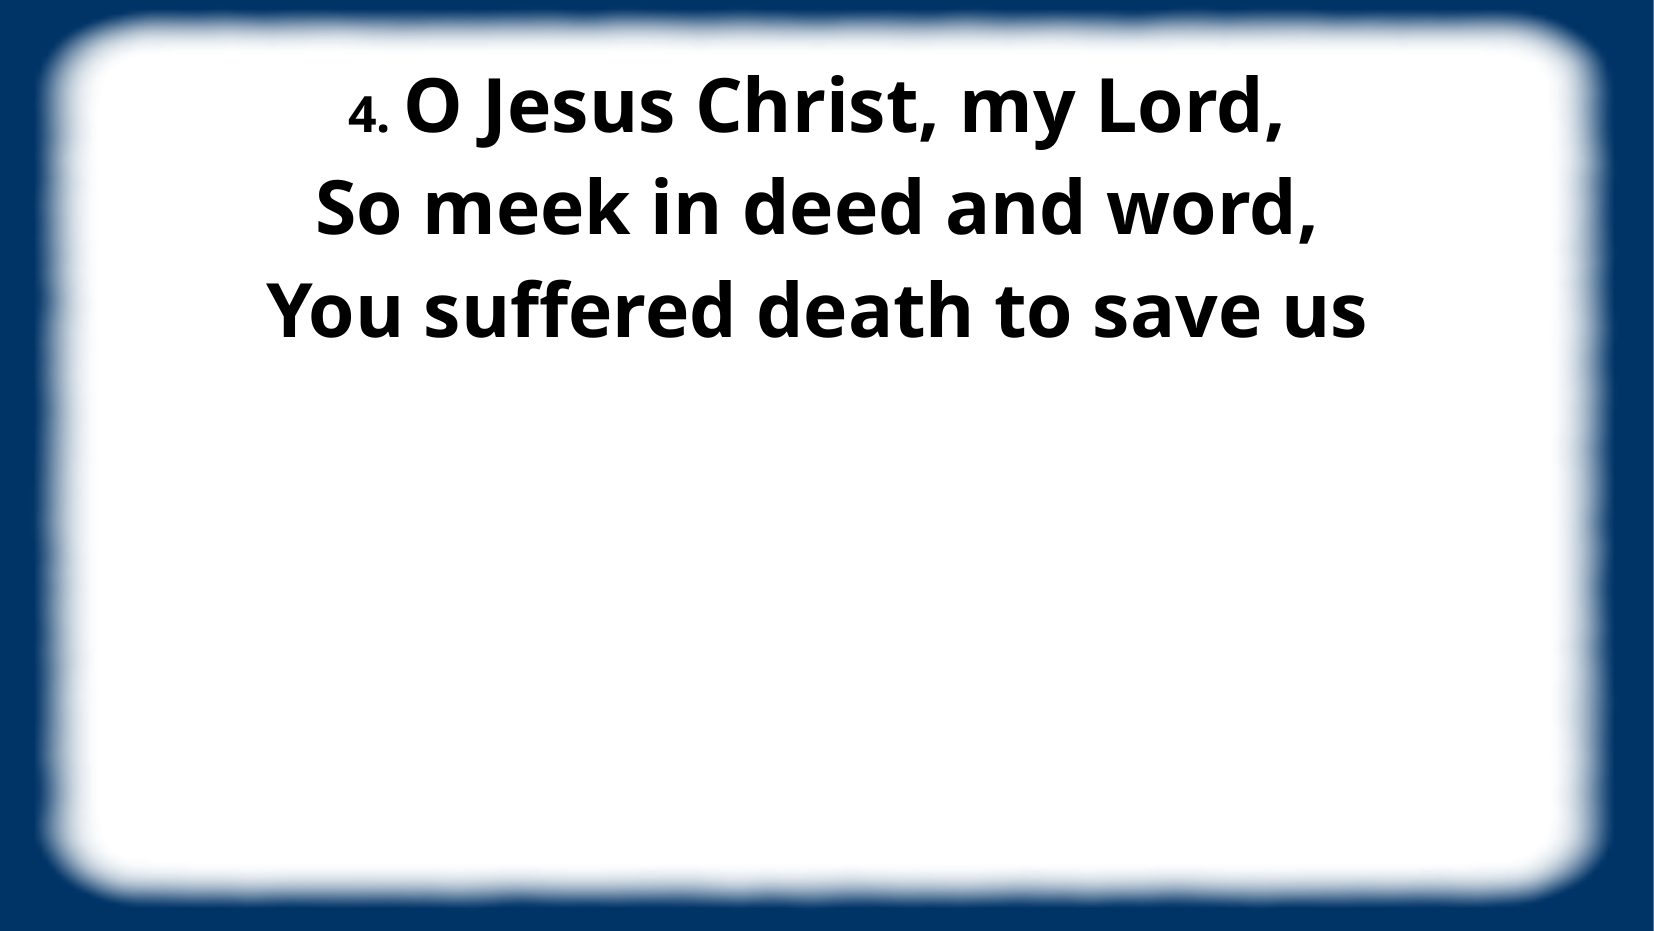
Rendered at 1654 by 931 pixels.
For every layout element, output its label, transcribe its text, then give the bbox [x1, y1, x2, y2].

picture [0, 0, 1654, 931]
text_box 4. O Jesus Christ, my Lord, So meek in deed and word, You suffered death to save us [90, 45, 1546, 426]
